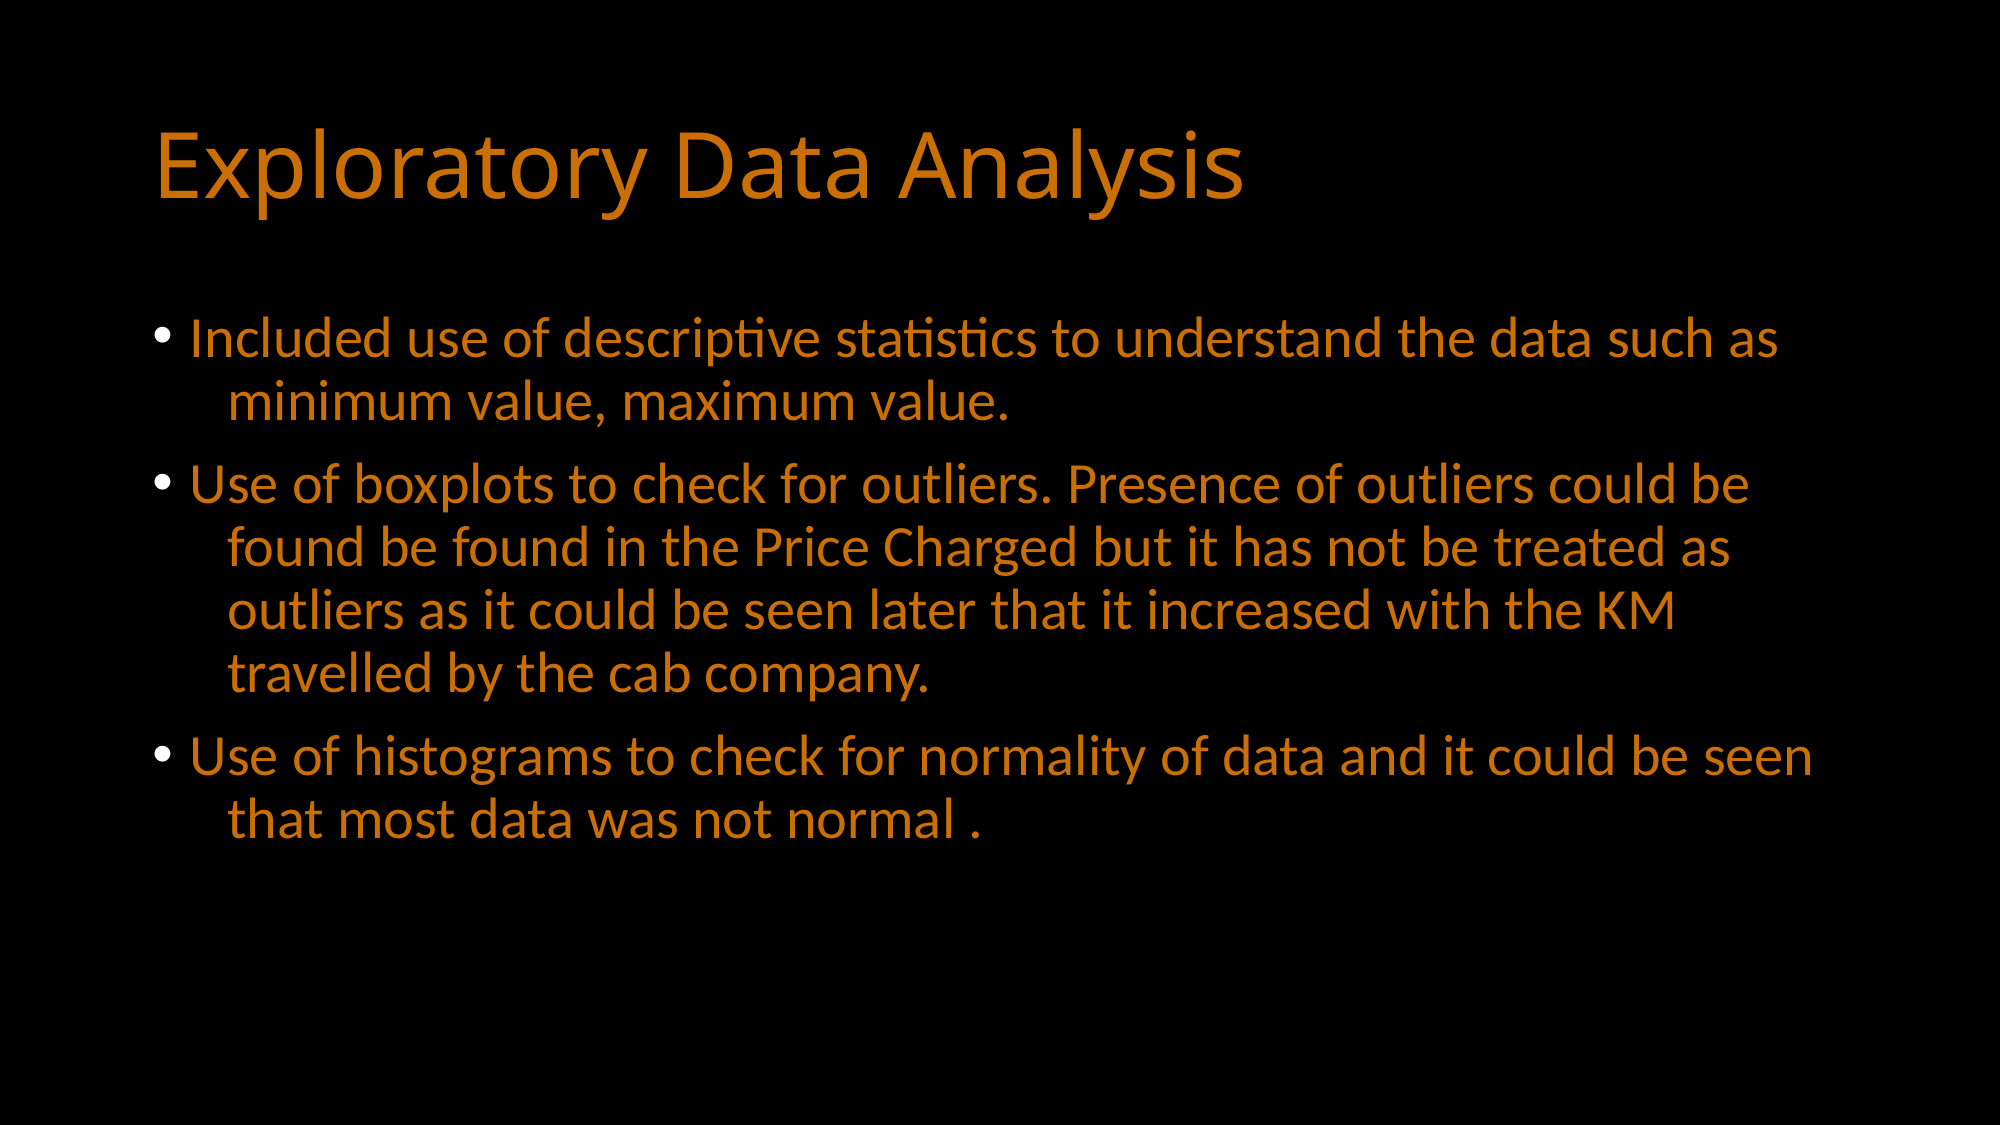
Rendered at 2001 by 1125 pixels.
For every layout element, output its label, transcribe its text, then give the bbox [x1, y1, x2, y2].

title Exploratory Data Analysis [137, 59, 1863, 278]
list Included use of descriptive statistics to understand the data such as minimum value, maximum value. Use of boxplots to check for outliers. Presence of outliers could be found be found in the Price Charged but it has not be treated as outliers as it could be seen later that it increased with the KM travelled by the cab company. Use of histograms to check for normality of data and it could be seen that most data was not normal . [137, 299, 1863, 1014]
